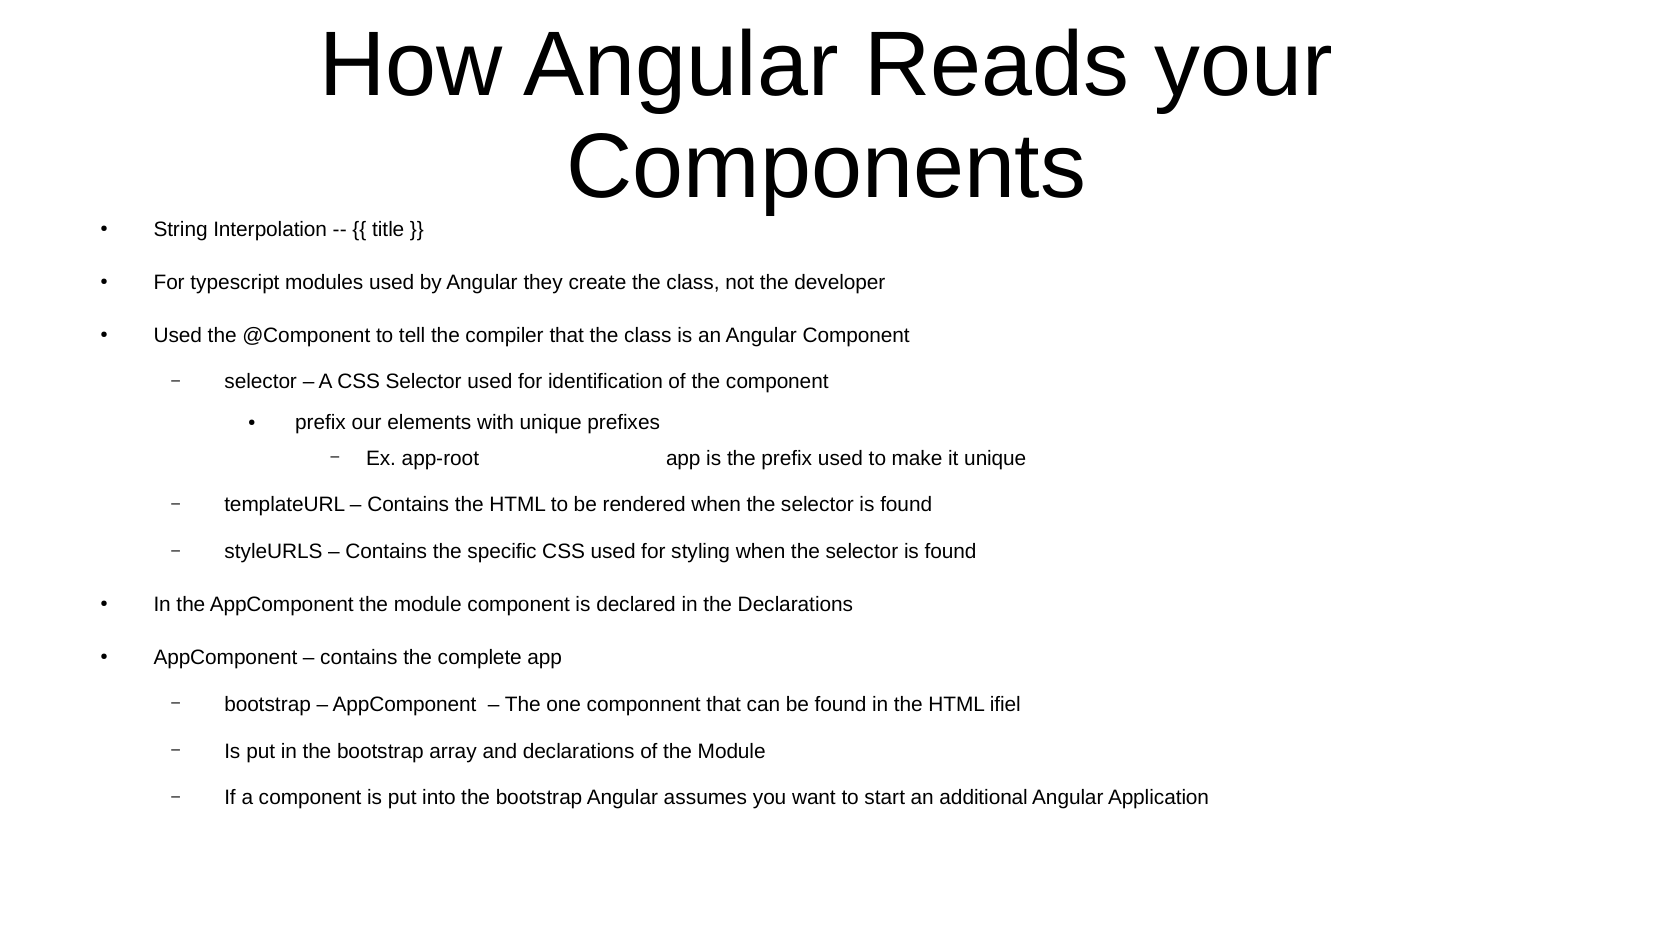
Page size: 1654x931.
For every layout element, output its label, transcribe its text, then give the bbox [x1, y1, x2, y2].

title How Angular Reads your Components [82, 12, 1571, 217]
list String Interpolation -- {{ title }} For typescript modules used by Angular they create the class, not the developer Used the @Component to tell the compiler that the class is an Angular Component selector – A CSS Selector used for identification of the component prefix our elements with unique prefixes Ex. app-root app is the prefix used to make it unique templateURL – Contains the HTML to be rendered when the selector is found styleURLS – Contains the specific CSS used for styling when the selector is found In the AppComponent the module component is declared in the Declarations AppComponent – contains the complete app bootstrap – AppComponent – The one componnent that can be found in the HTML ifiel Is put in the bootstrap array and declarations of the Module If a component is put into the bootstrap Angular assumes you want to start an additional Angular Application [82, 217, 1606, 916]
